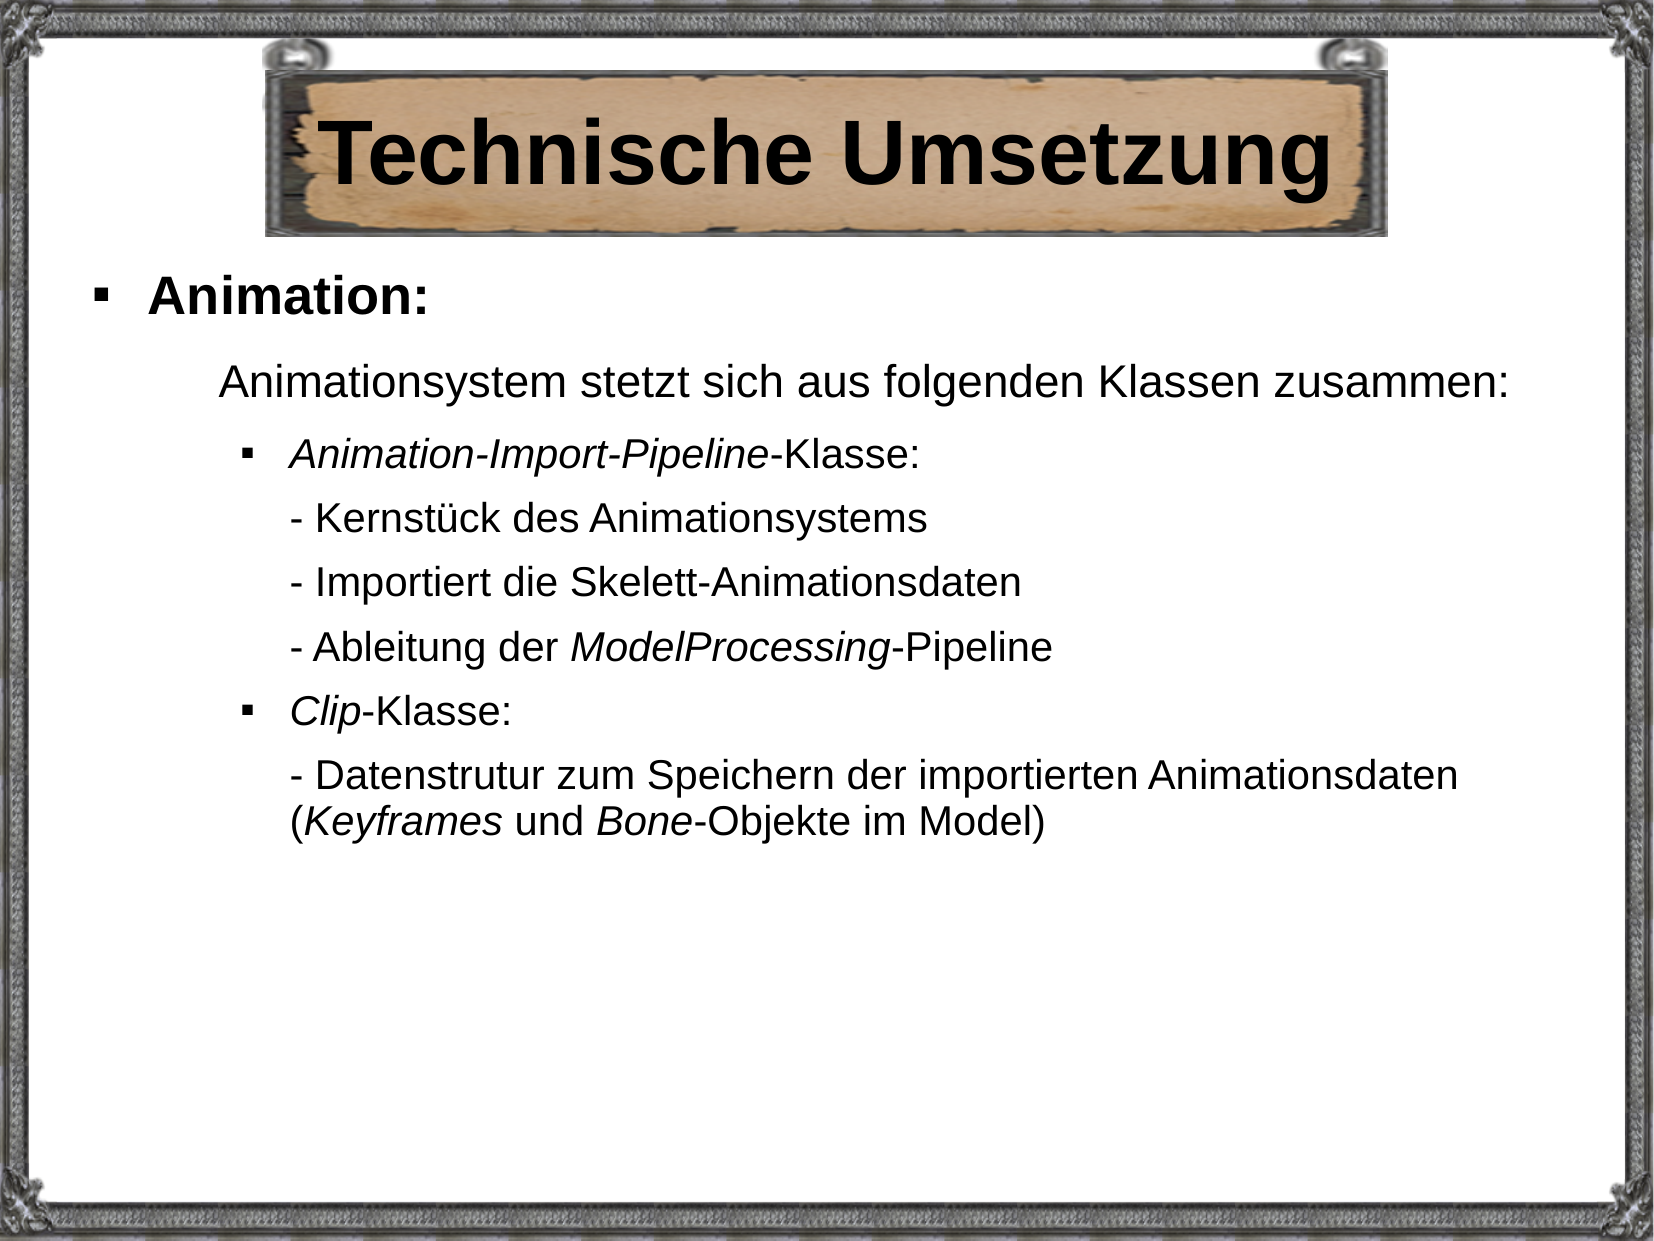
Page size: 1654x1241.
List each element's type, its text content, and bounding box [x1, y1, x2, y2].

picture [0, 0, 1654, 1241]
list Animation: Animationsystem stetzt sich aus folgenden Klassen zusammen: Animation-Import-Pipeline-Klasse: - Kernstück des Animationsystems - Importiert die Skelett-Animationsdaten - Ableitung der ModelProcessing-Pipeline Clip-Klasse: - Datenstrutur zum Speichern der importierten Animationsdaten (Keyframes und Bone-Objekte im Model) [76, 265, 1625, 1241]
